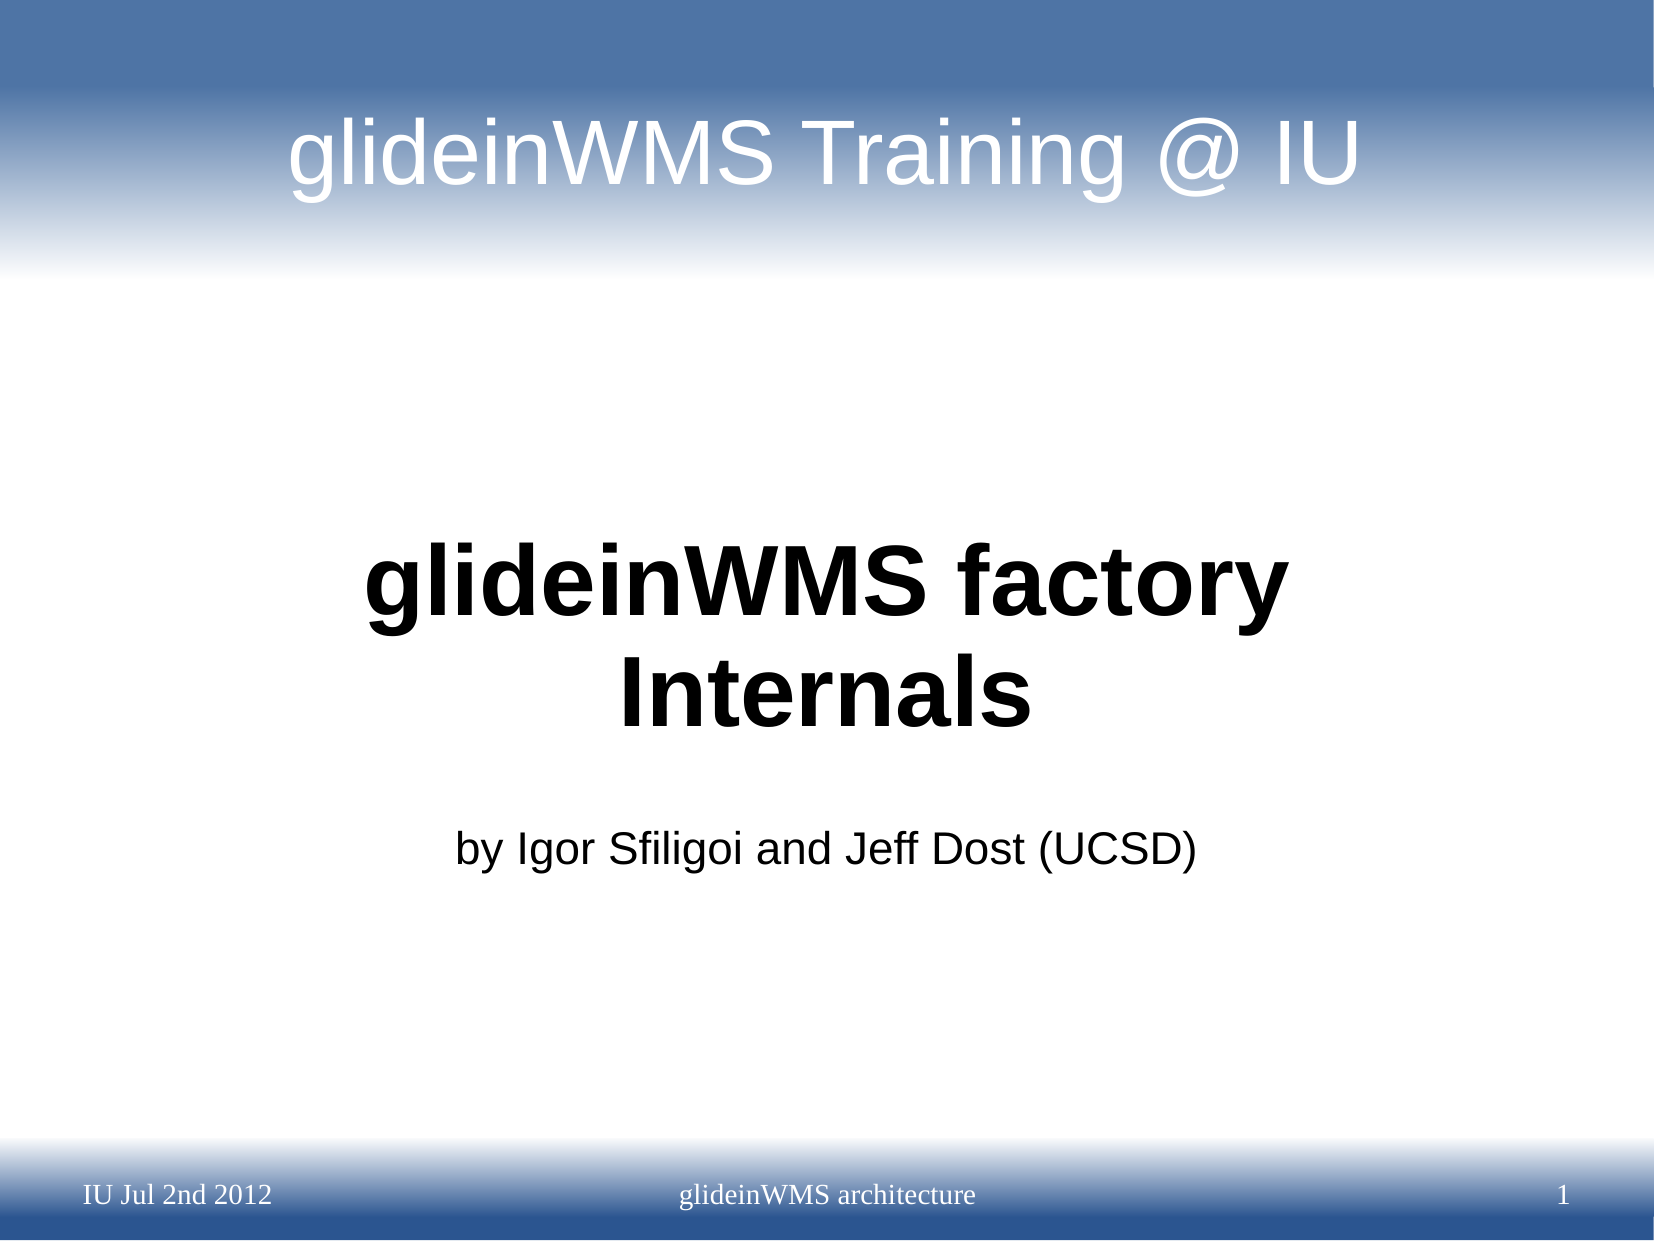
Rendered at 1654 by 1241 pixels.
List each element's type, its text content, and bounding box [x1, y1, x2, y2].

subtitle glideinWMS factory Internals by Igor Sfiligoi and Jeff Dost (UCSD) [82, 297, 1571, 1102]
title glideinWMS Training @ IU [82, 56, 1571, 250]
